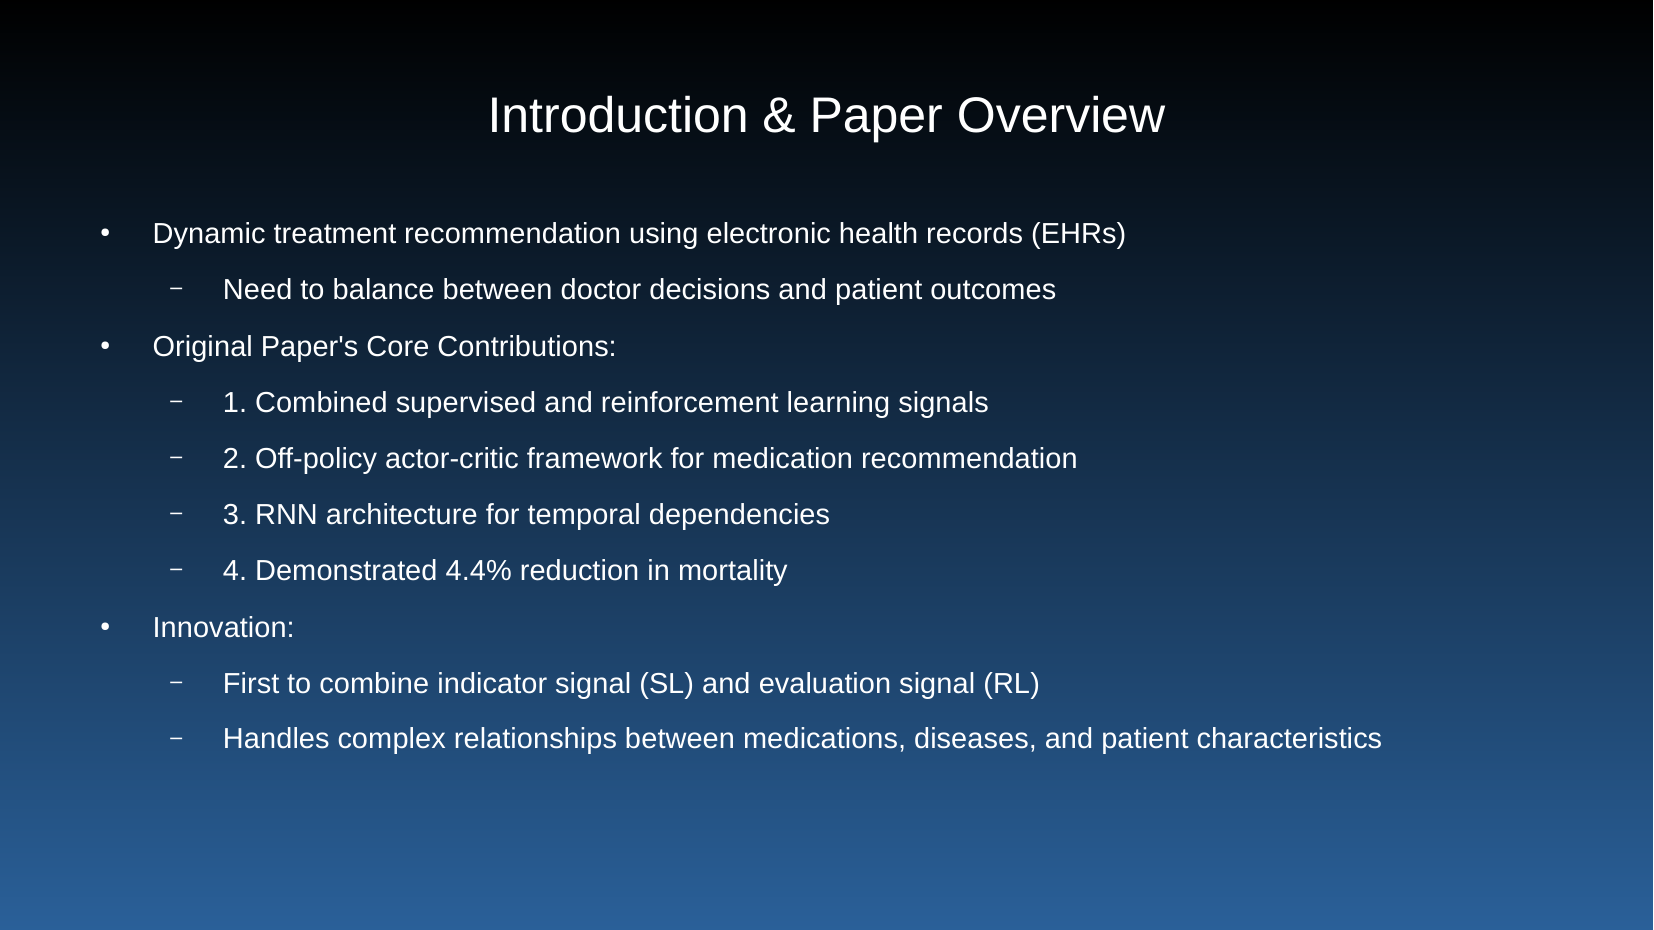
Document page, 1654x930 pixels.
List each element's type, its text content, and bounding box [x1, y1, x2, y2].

list Dynamic treatment recommendation using electronic health records (EHRs) Need to balance between doctor decisions and patient outcomes Original Paper's Core Contributions: 1. Combined supervised and reinforcement learning signals 2. Off-policy actor-critic framework for medication recommendation 3. RNN architecture for temporal dependencies 4. Demonstrated 4.4% reduction in mortality Innovation: First to combine indicator signal (SL) and evaluation signal (RL) Handles complex relationships between medications, diseases, and patient characteristics [82, 217, 1571, 757]
title Introduction & Paper Overview [82, 37, 1571, 193]
